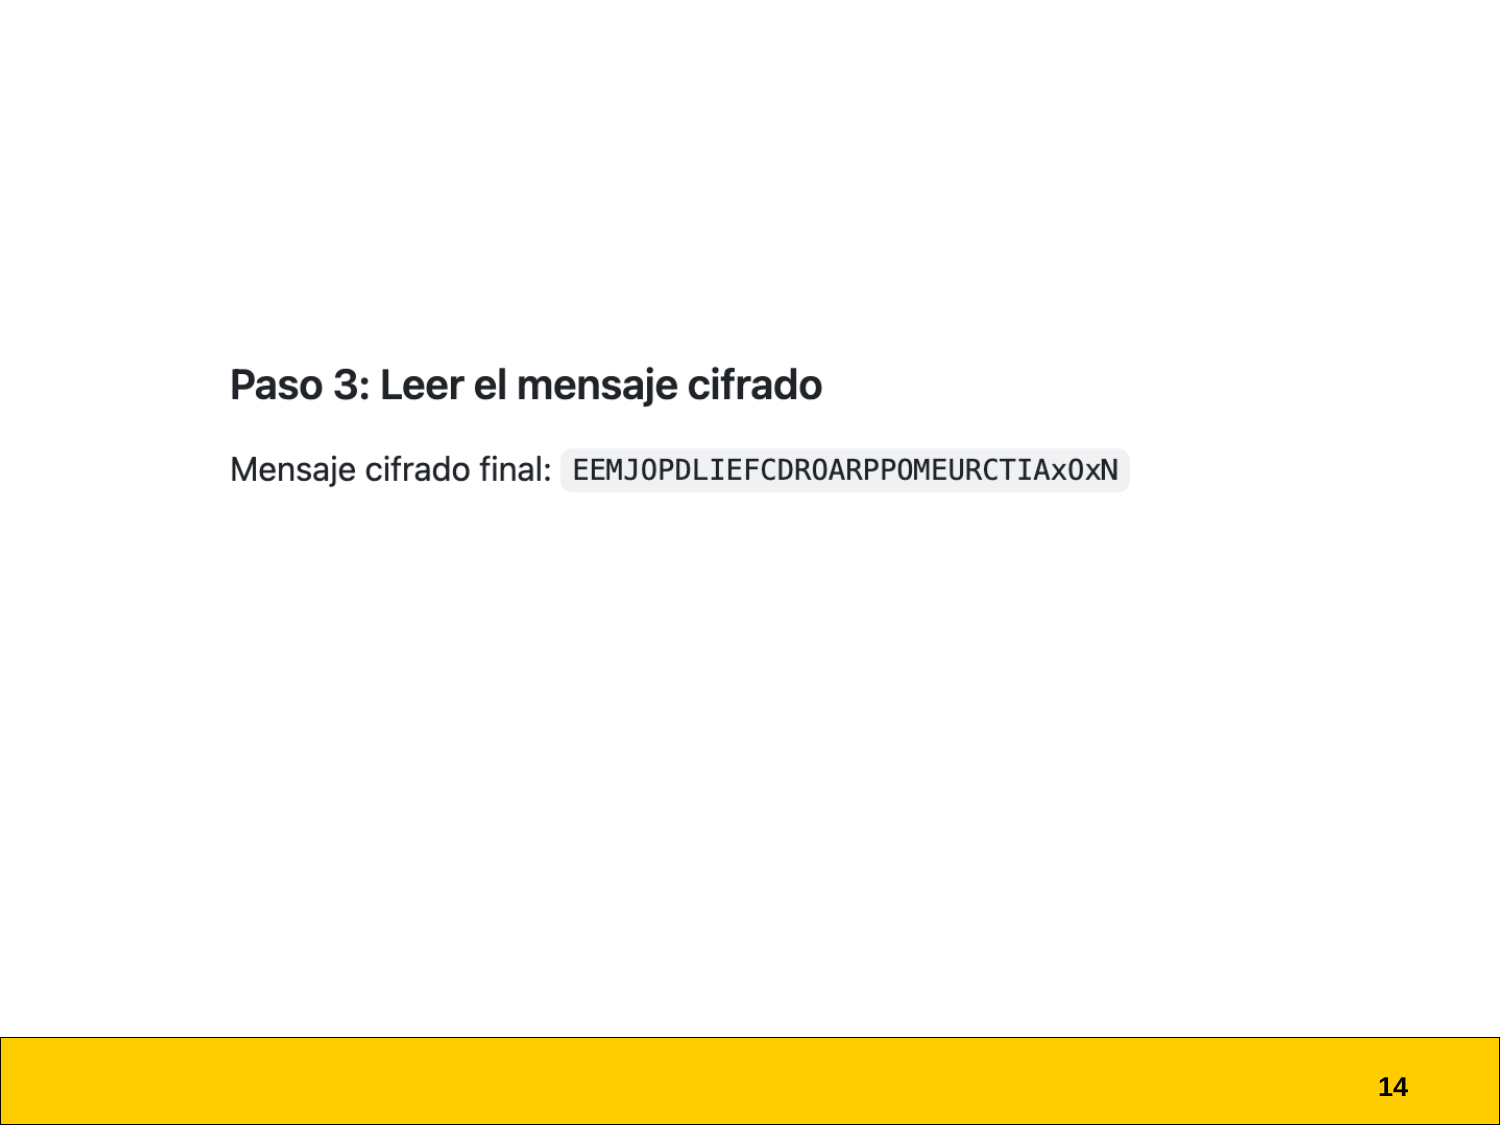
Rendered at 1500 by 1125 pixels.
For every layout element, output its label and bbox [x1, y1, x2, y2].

picture [185, 350, 1251, 528]
